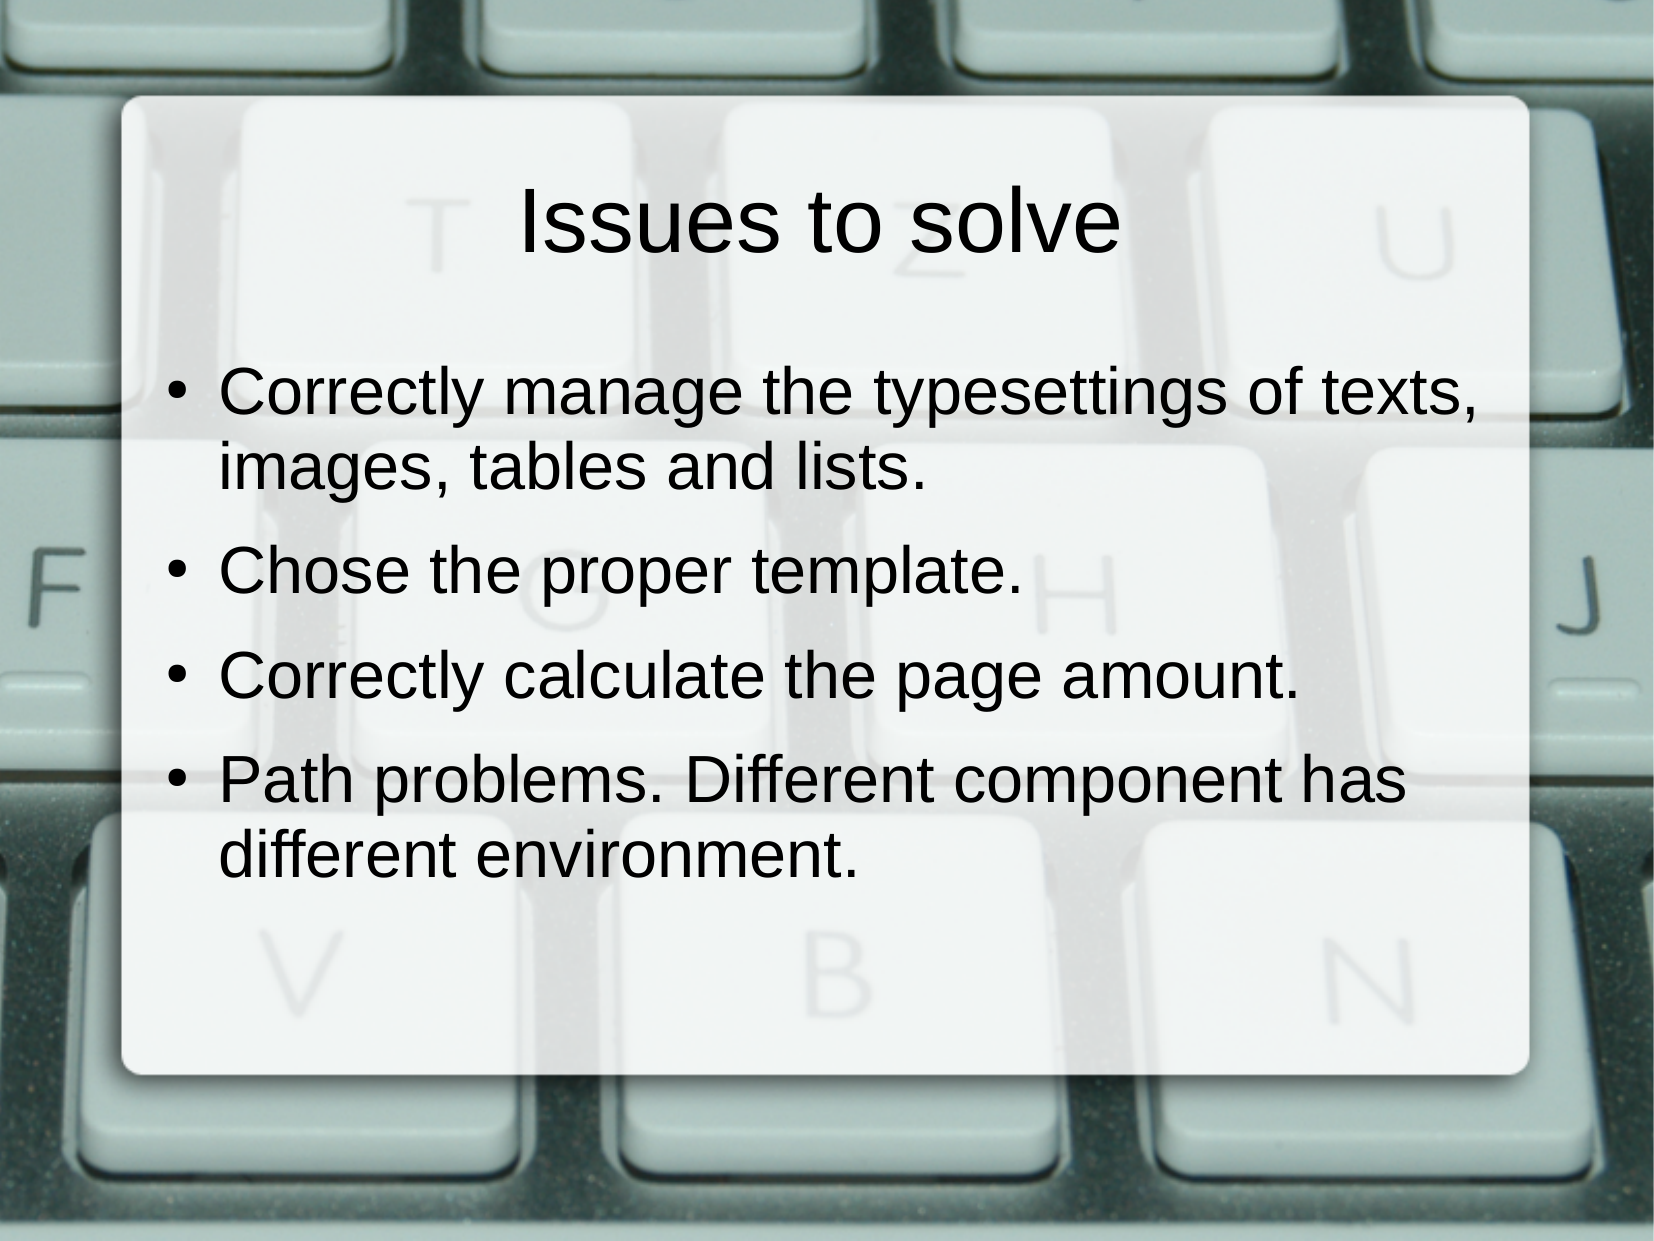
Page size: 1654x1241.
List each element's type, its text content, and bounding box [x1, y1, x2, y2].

picture [0, 0, 1654, 1241]
list Correctly manage the typesettings of texts, images, tables and lists. Chose the proper template. Correctly calculate the page amount. Path problems. Different component has different environment. [147, 354, 1506, 1159]
title Issues to solve [135, 125, 1506, 318]
